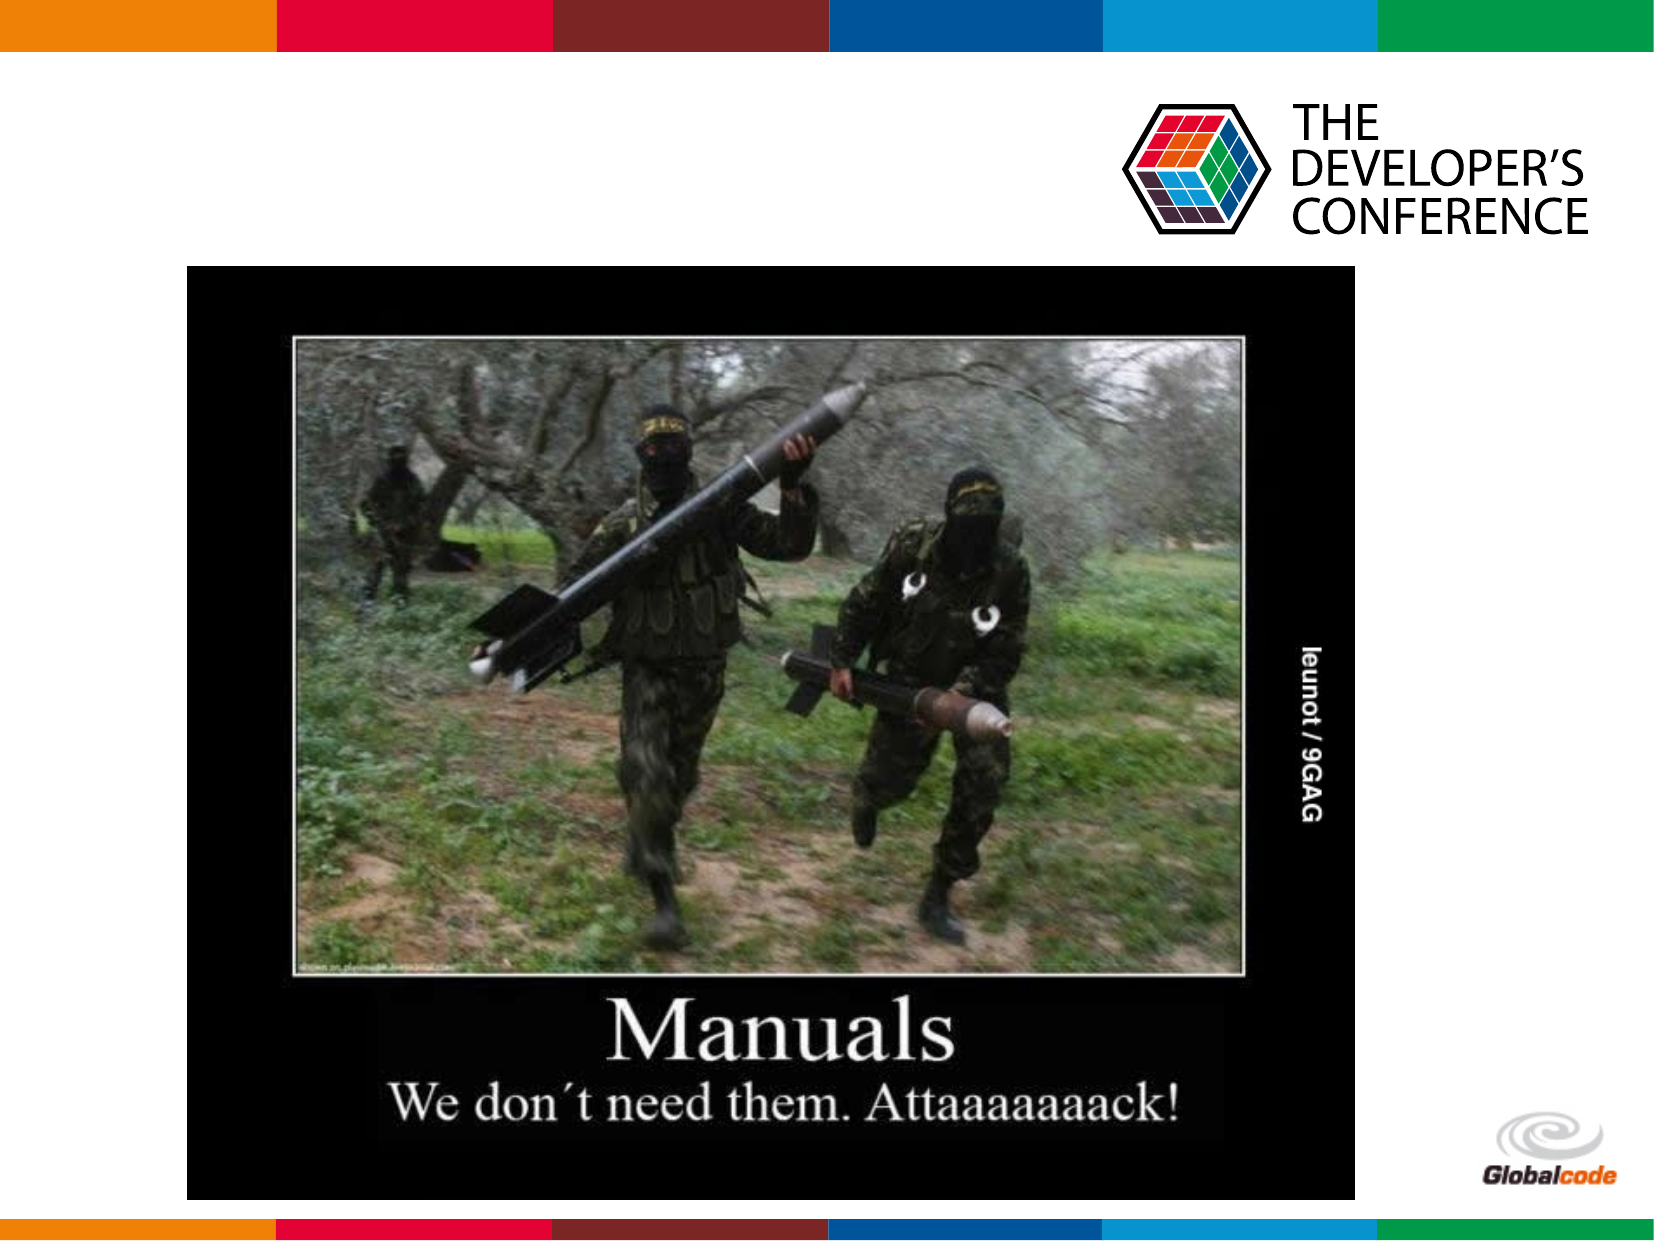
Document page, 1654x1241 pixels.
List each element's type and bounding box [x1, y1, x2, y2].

picture [187, 266, 1355, 1201]
picture [1464, 1062, 1638, 1219]
